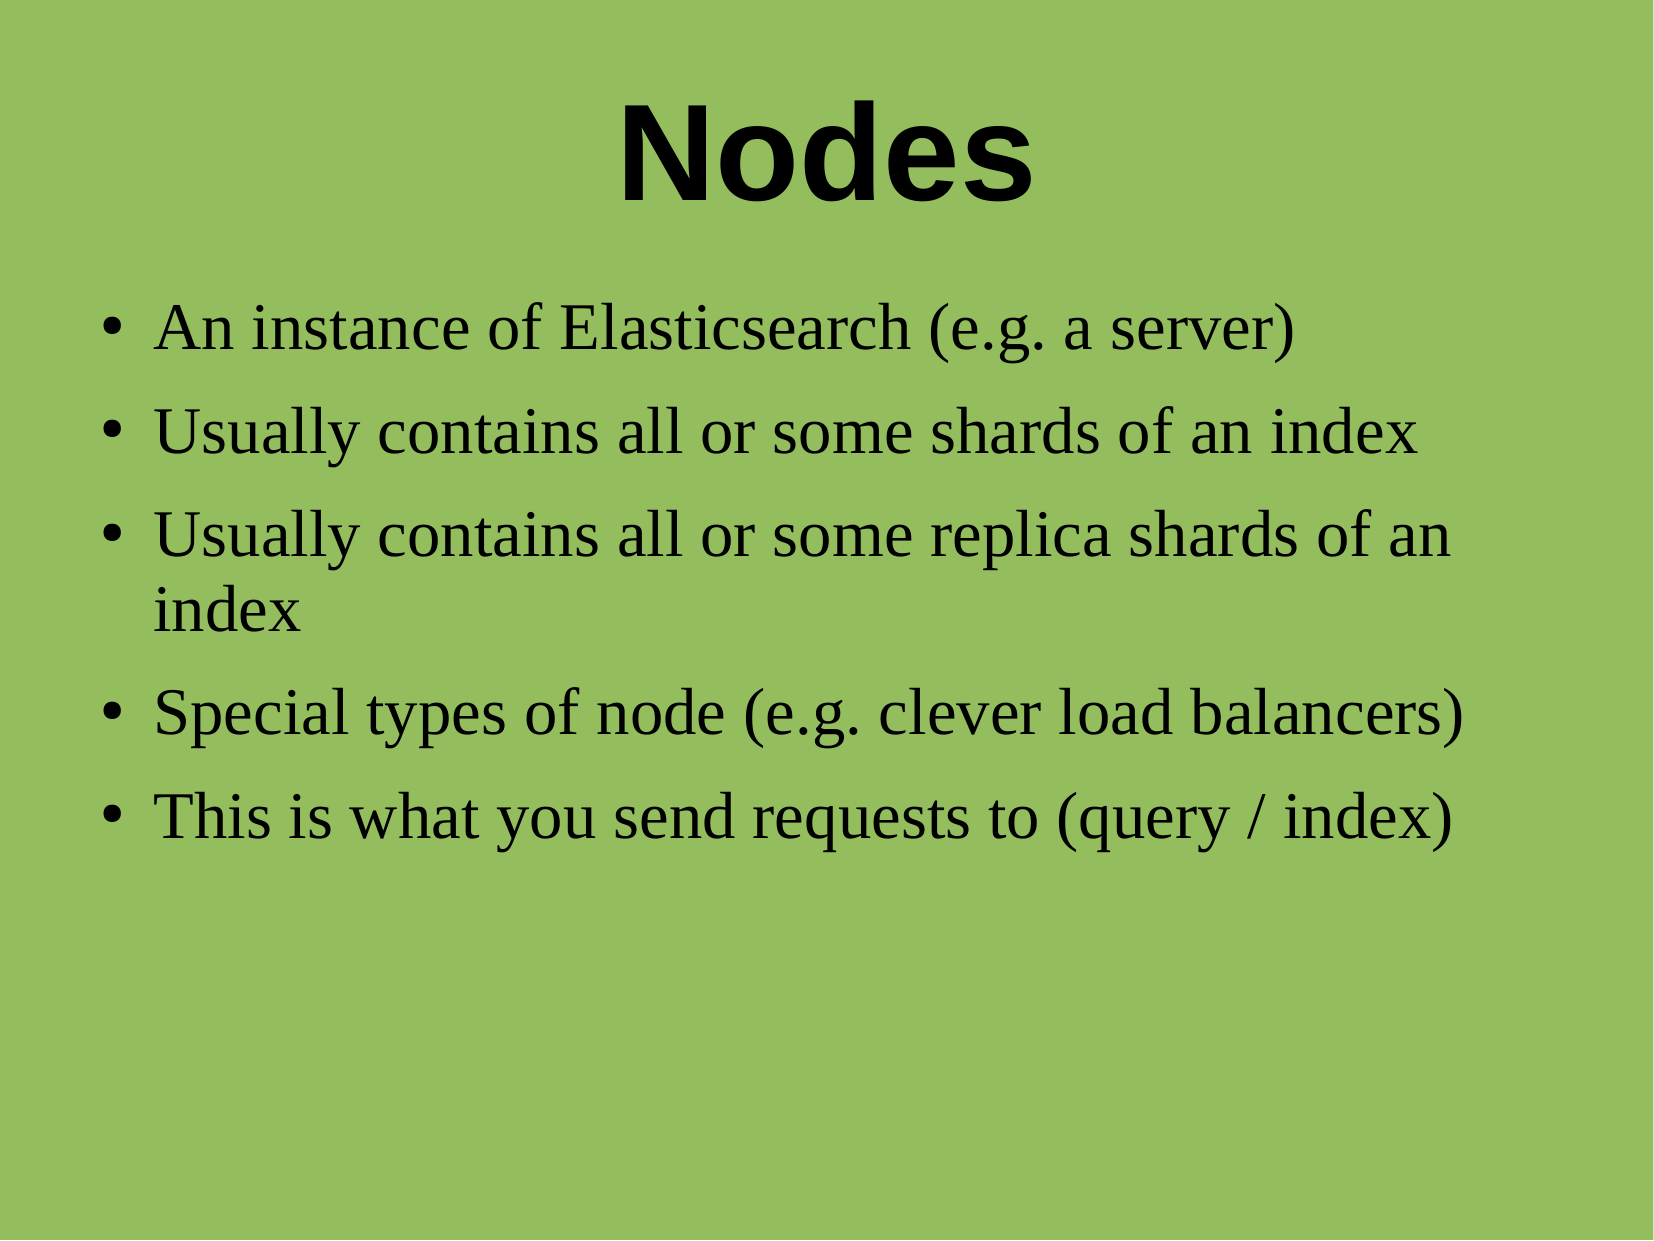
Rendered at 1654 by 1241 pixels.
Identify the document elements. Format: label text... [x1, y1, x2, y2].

title Nodes [82, 49, 1571, 257]
list An instance of Elasticsearch (e.g. a server) Usually contains all or some shards of an index Usually contains all or some replica shards of an index Special types of node (e.g. clever load balancers) This is what you send requests to (query / index) [82, 290, 1571, 1109]
